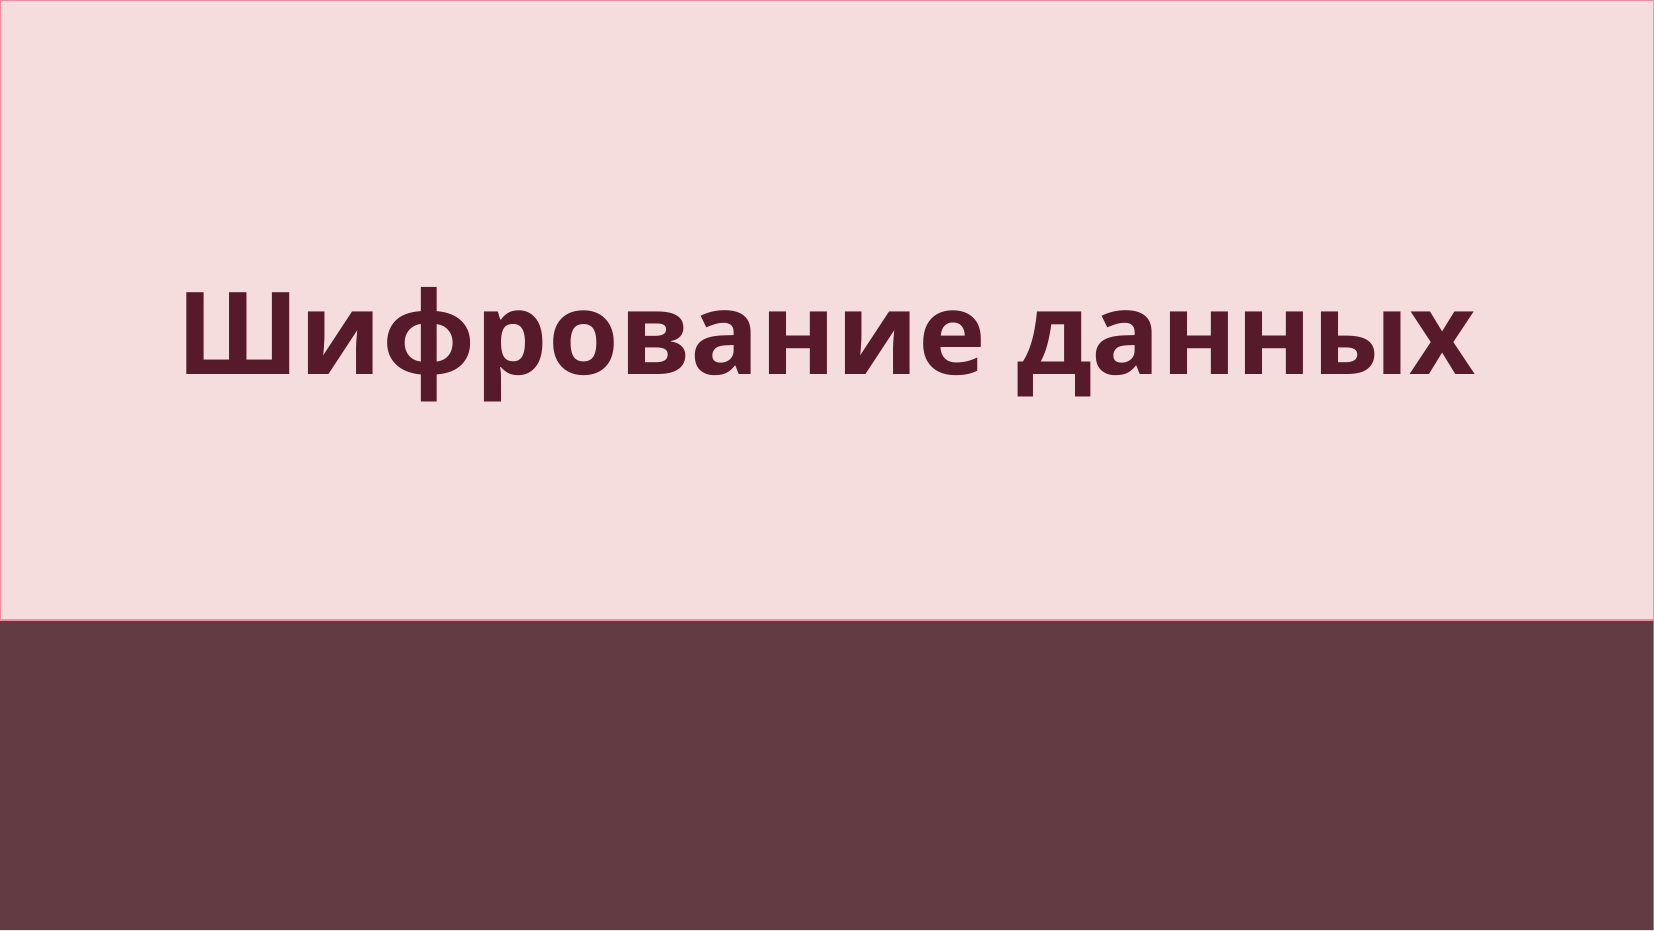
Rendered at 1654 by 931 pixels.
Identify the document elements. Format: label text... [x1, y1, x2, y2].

title Шифрование данных [59, 0, 1595, 604]
